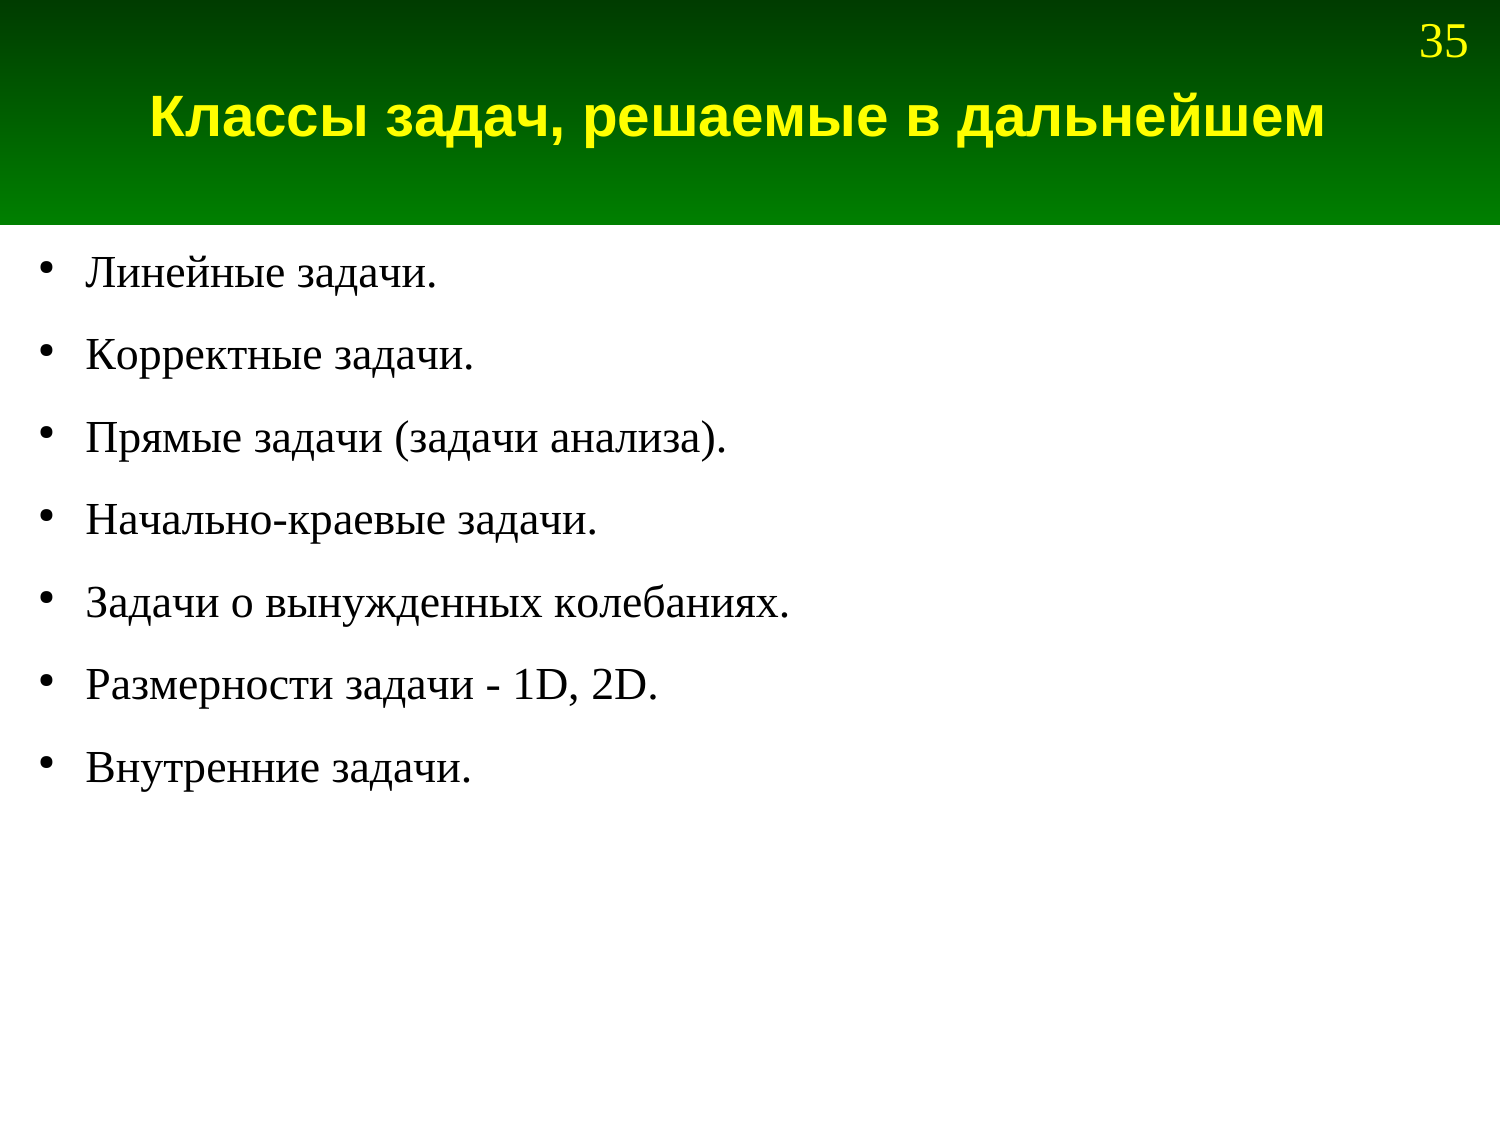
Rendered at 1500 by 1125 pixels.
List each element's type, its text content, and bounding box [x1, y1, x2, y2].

title Классы задач, решаемые в дальнейшем [88, 18, 1389, 206]
text_box Линейные задачи. Корректные задачи. Прямые задачи (задачи анализа). Начально-краевые задачи. Задачи о вынужденных колебаниях. Размерности задачи - 1D, 2D. Внутренние задачи. [23, 206, 1500, 1122]
